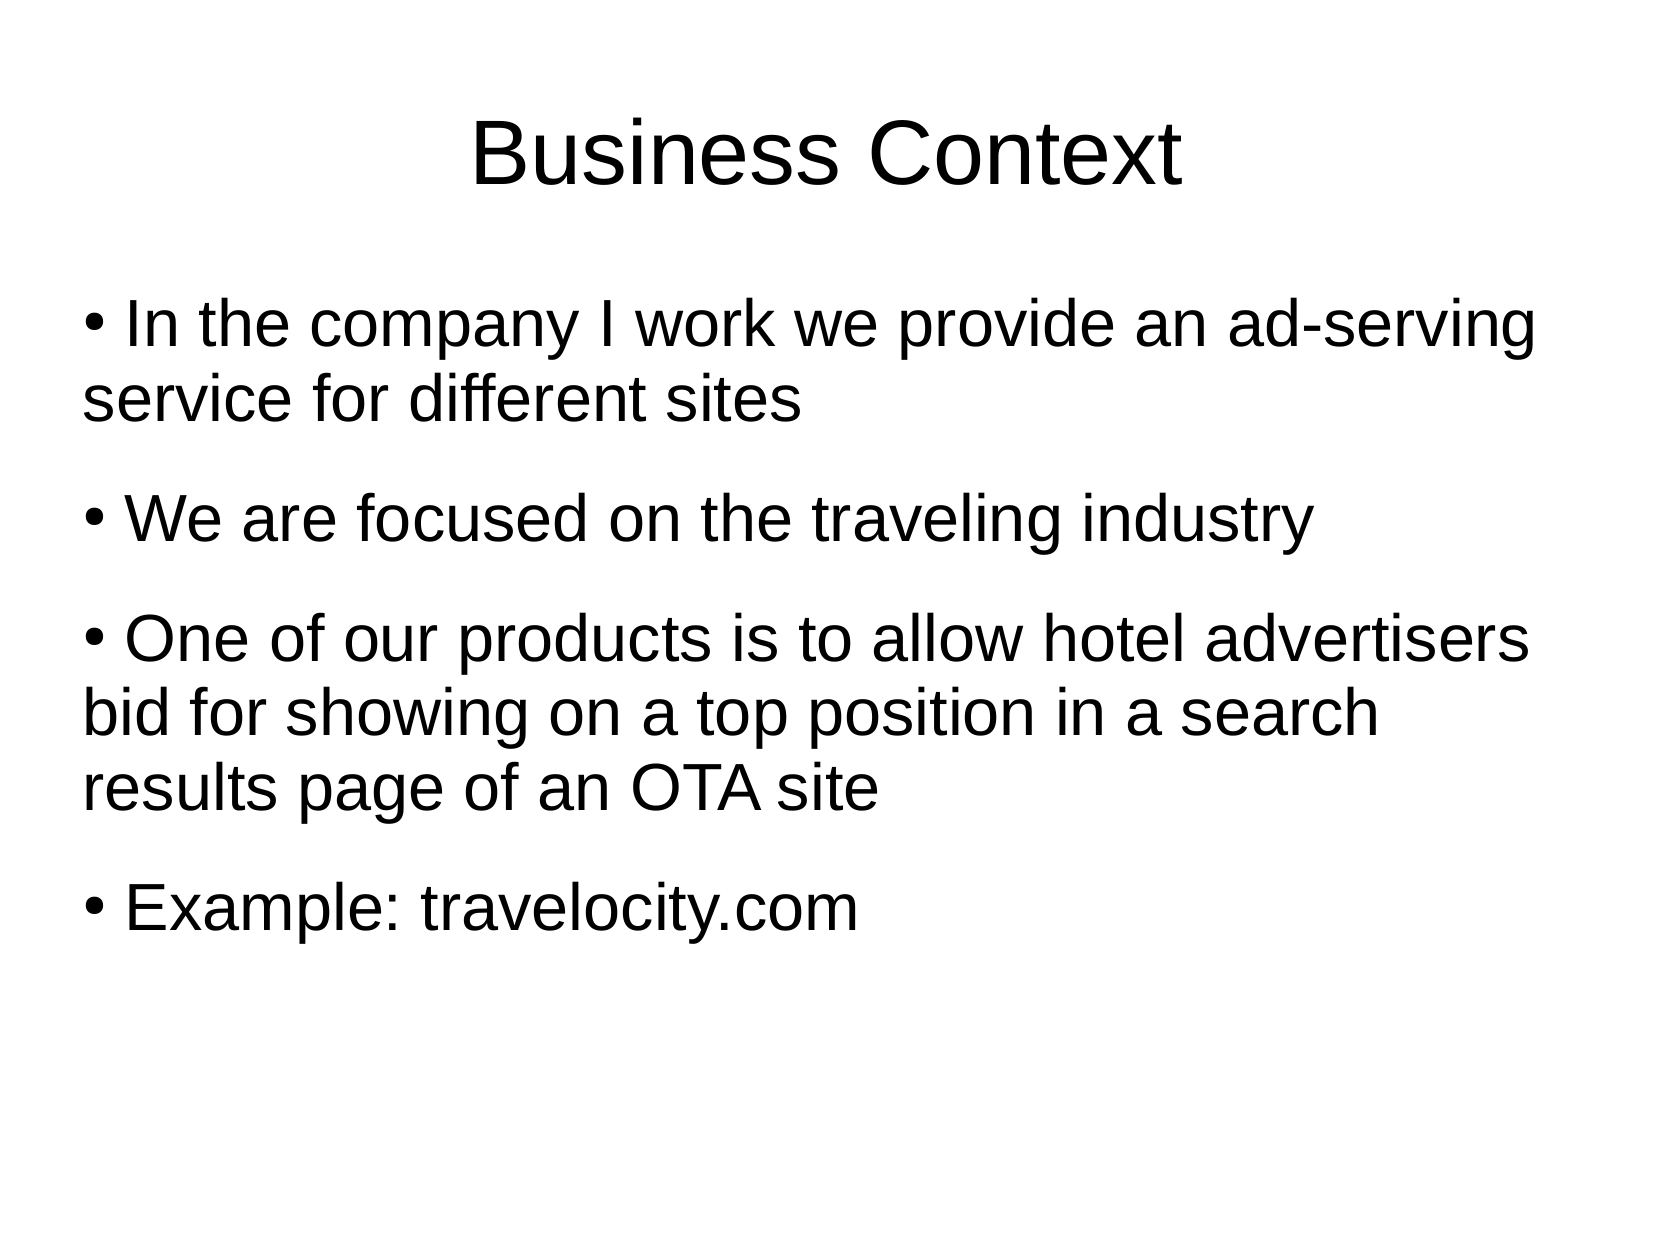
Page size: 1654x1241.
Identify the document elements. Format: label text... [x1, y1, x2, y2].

subtitle In the company I work we provide an ad-serving service for different sites We are focused on the traveling industry One of our products is to allow hotel advertisers bid for showing on a top position in a search results page of an OTA site Example: travelocity.com [82, 255, 1571, 976]
title Business Context [82, 49, 1571, 255]
